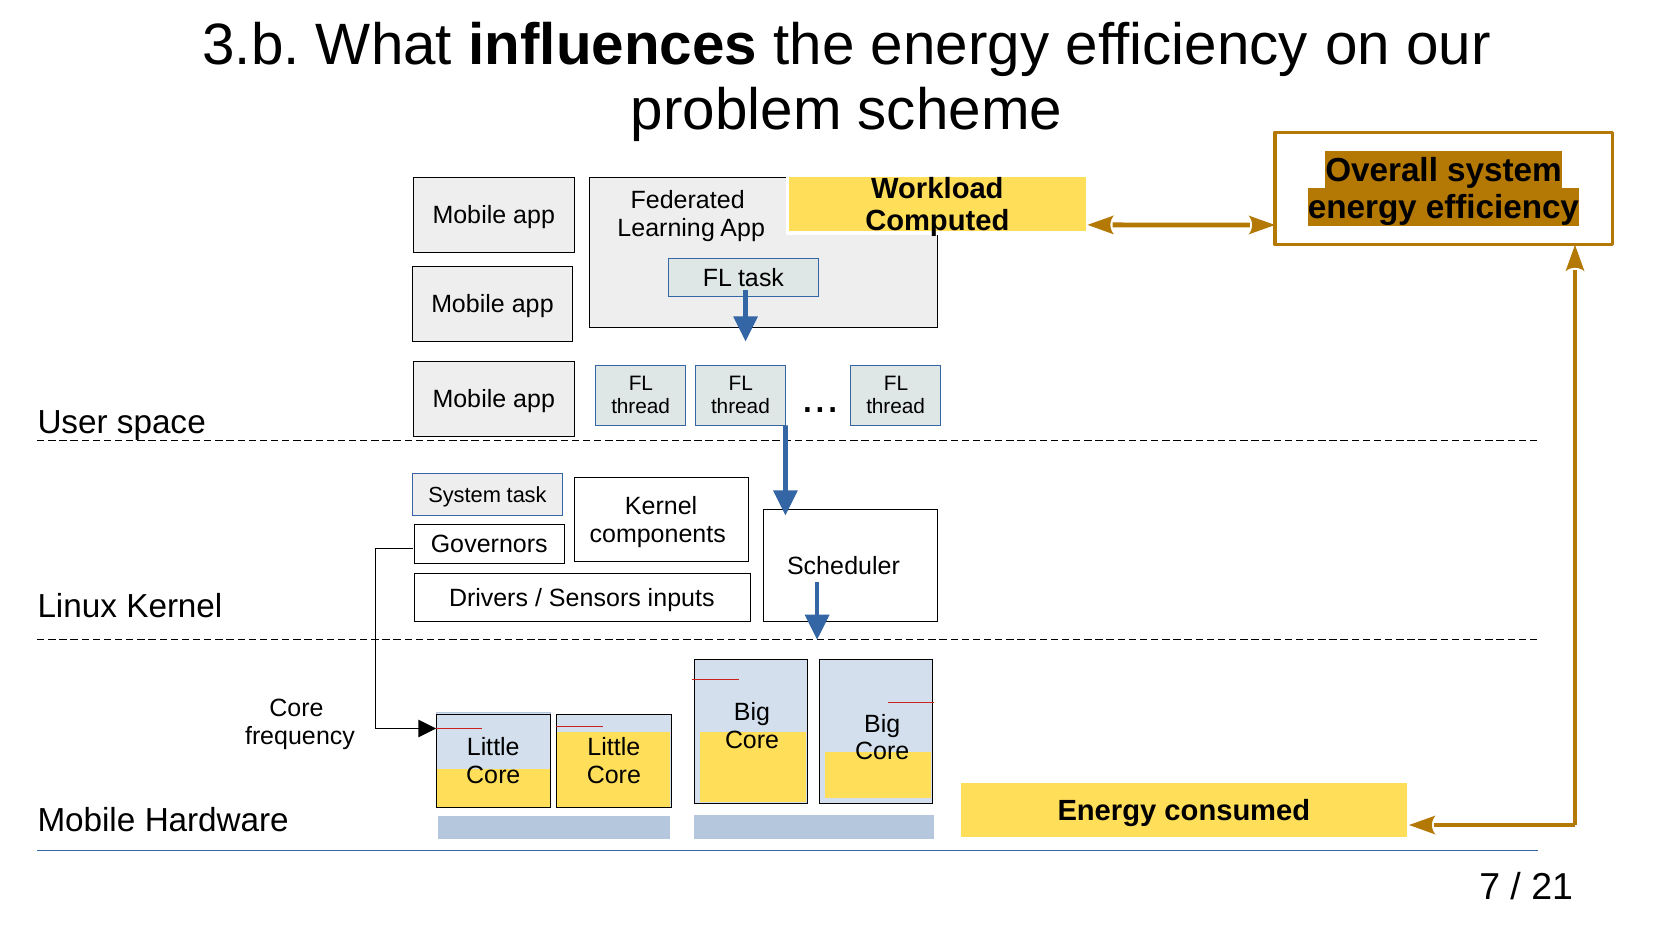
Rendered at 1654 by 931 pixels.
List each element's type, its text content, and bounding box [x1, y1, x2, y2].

text_box Big Core [694, 679, 810, 772]
text_box Energy consumed [959, 781, 1410, 839]
text_box FL thread [695, 365, 786, 426]
text_box Governors [414, 524, 565, 564]
text_box FL thread [595, 365, 686, 426]
text_box Mobile app [413, 361, 575, 437]
text_box Workload Computed [787, 175, 1088, 233]
text_box [694, 659, 808, 679]
text_box Kernel components [574, 477, 749, 562]
text_box Mobile app [413, 177, 575, 253]
text_box Mobile app [412, 266, 573, 342]
text_box FL thread [850, 365, 941, 426]
text_box ... [781, 359, 859, 435]
text_box Drivers / Sensors inputs [414, 573, 751, 622]
text_box Big Core [825, 690, 940, 784]
text_box [589, 177, 938, 328]
title 3.b. What influences the energy efficiency on our problem scheme [112, 4, 1581, 151]
text_box Little Core [556, 714, 672, 808]
text_box Linux Kernel [37, 586, 301, 625]
text_box Federated Learning App [599, 195, 784, 233]
text_box Scheduler [763, 509, 938, 622]
text_box [819, 659, 933, 804]
text_box User space [37, 403, 301, 441]
text_box System task [412, 473, 563, 516]
text_box 7 / 21 [1464, 858, 1653, 929]
text_box [438, 816, 670, 839]
text_box [694, 815, 934, 839]
text_box FL task [668, 258, 819, 297]
text_box Overall system energy efficiency [1274, 132, 1613, 245]
text_box Mobile Hardware [37, 789, 376, 851]
text_box Core frequency [225, 702, 376, 741]
text_box [694, 772, 808, 804]
text_box Little Core [436, 714, 551, 808]
